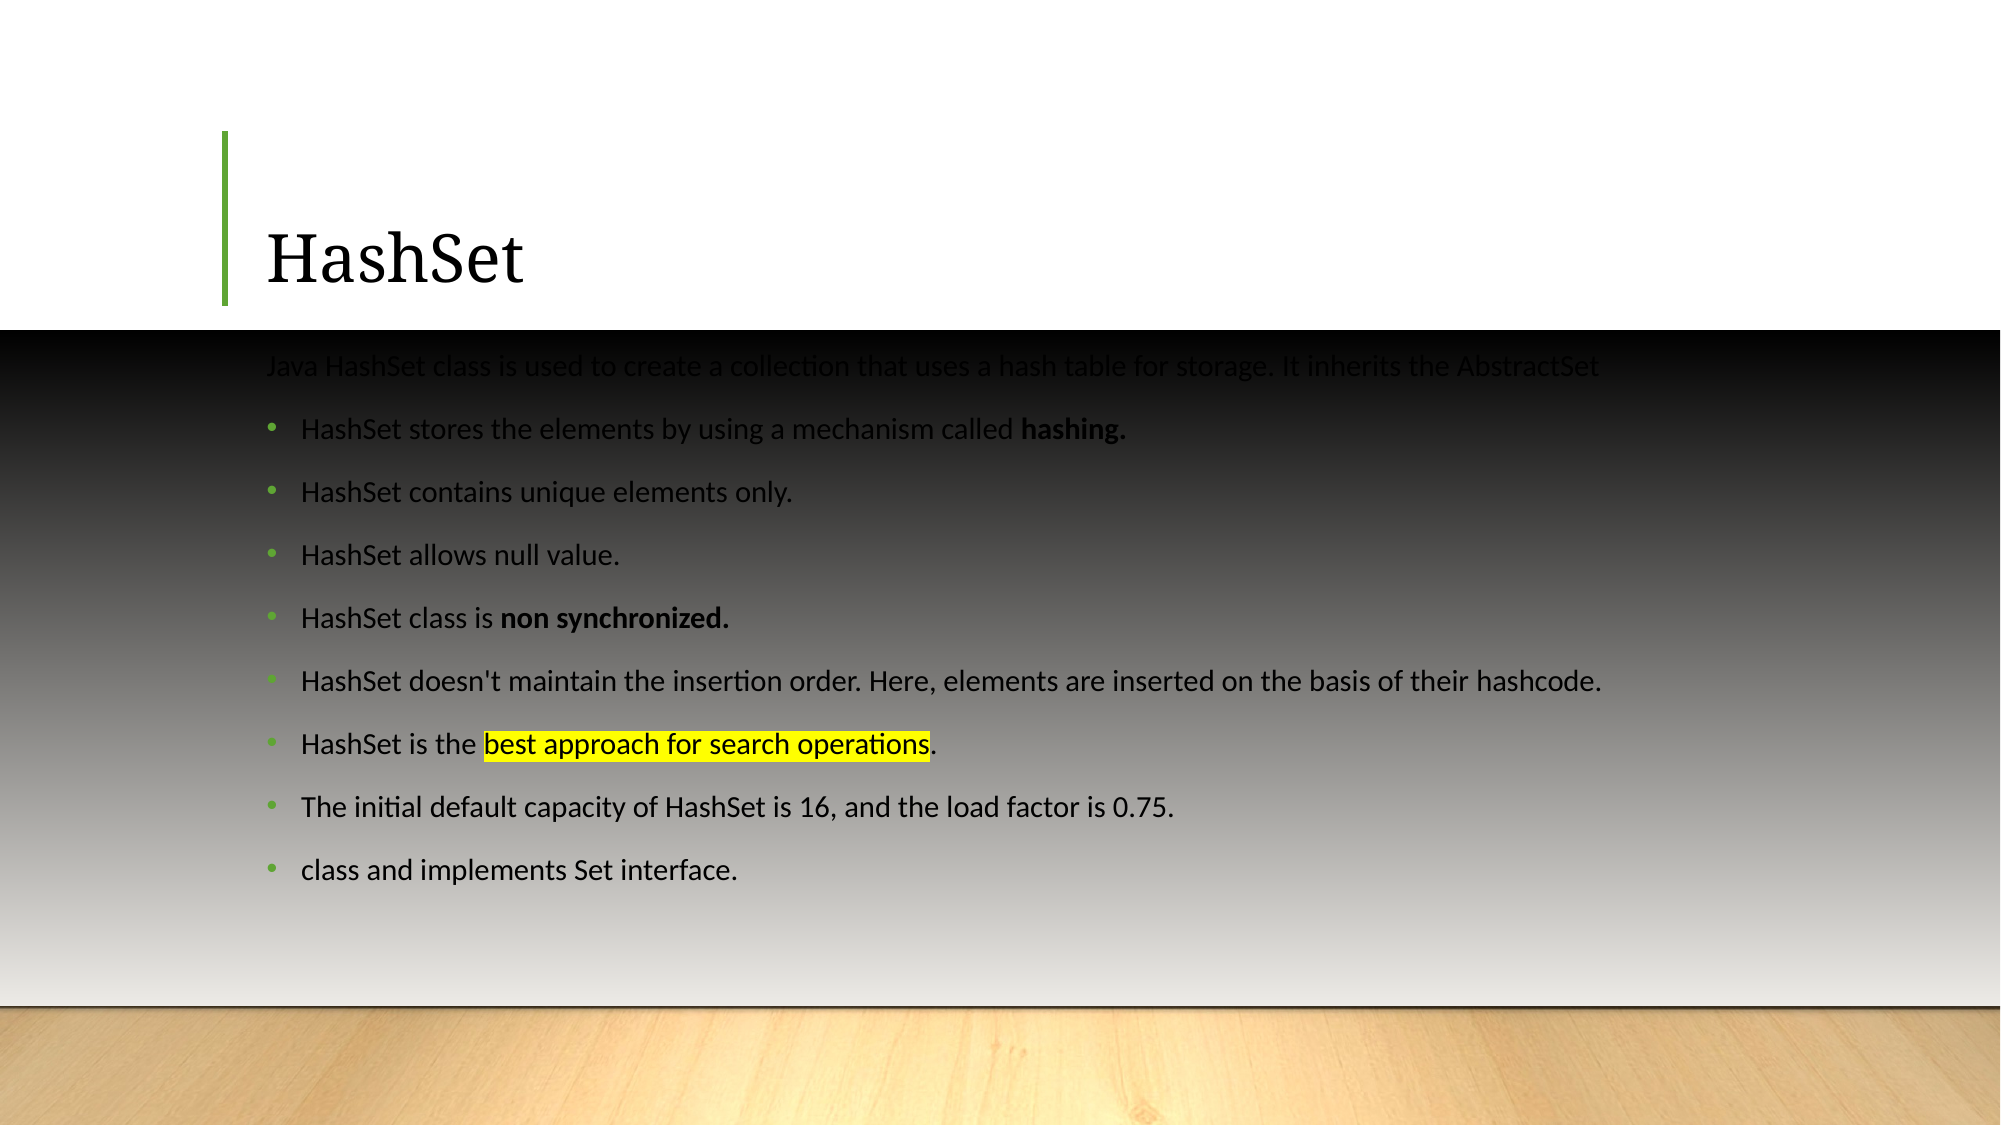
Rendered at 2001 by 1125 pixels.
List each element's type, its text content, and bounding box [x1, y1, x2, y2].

list Java HashSet class is used to create a collection that uses a hash table for storage. It inherits the AbstractSet HashSet stores the elements by using a mechanism called hashing. HashSet contains unique elements only. HashSet allows null value. HashSet class is non synchronized. HashSet doesn't maintain the insertion order. Here, elements are inserted on the basis of their hashcode. HashSet is the best approach for search operations. The initial default capacity of HashSet is 16, and the load factor is 0.75. class and implements Set interface. [251, 330, 1814, 897]
title HashSet [251, 131, 1814, 305]
